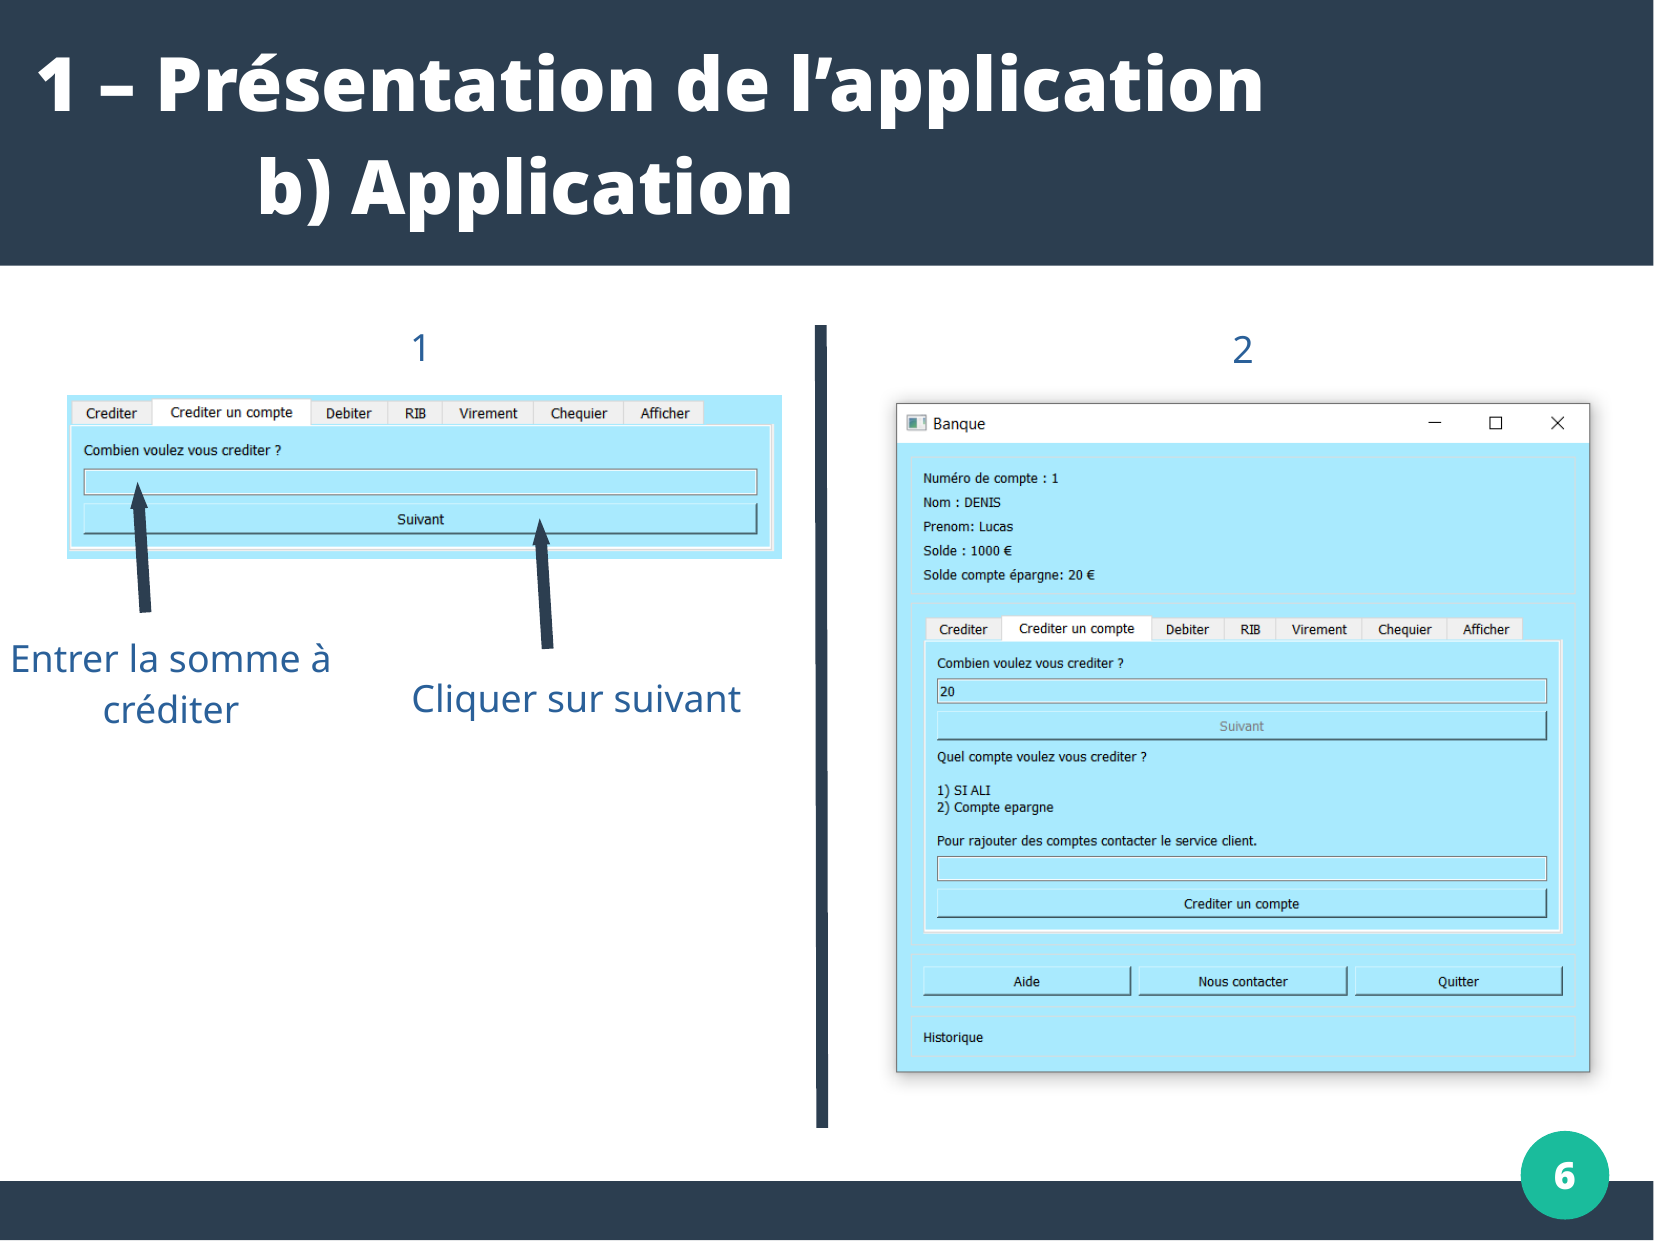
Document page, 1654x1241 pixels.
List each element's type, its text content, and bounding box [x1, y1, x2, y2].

picture [67, 395, 782, 559]
title 1 – Présentation de l’application b) Application [35, 39, 1571, 229]
text_box 2 [1062, 316, 1424, 382]
text_box 1 [240, 313, 602, 389]
text_box Entrer la somme à créditer [0, 624, 352, 735]
text_box Cliquer sur suivant [395, 665, 758, 740]
picture [873, 382, 1626, 1103]
